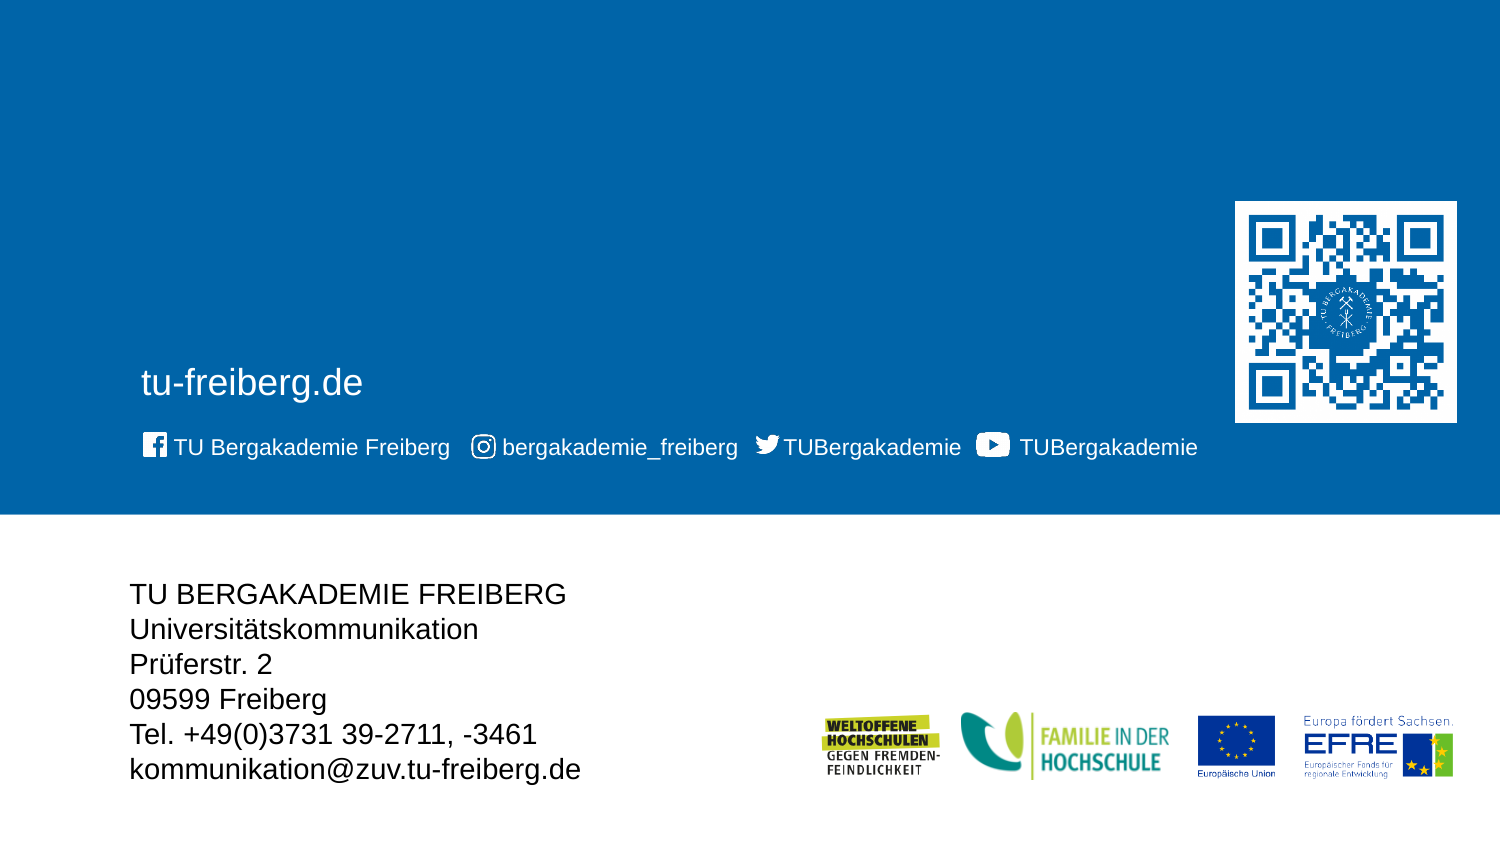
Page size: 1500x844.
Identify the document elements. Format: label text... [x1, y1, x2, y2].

picture [143, 432, 167, 457]
picture [1235, 201, 1457, 423]
picture [976, 432, 1010, 457]
picture [471, 434, 496, 459]
picture [816, 703, 946, 790]
text_box tu-freiberg.de [126, 350, 721, 411]
picture [755, 432, 780, 456]
text_box TU Bergakademie Freiberg bergakademie_freiberg TUBergakademie TUBergakademie [158, 425, 1310, 468]
text_box TU BERGAKADEMIE FREIBERG Universitätskommunikation Prüferstr. 2 09599 Freiberg Tel. +49(0)3731 39-2711, -3461 kommunikation@zuv.tu-freiberg.de [129, 575, 1272, 790]
picture [1195, 713, 1457, 781]
text_box [0, 0, 1500, 515]
picture [961, 712, 1169, 780]
